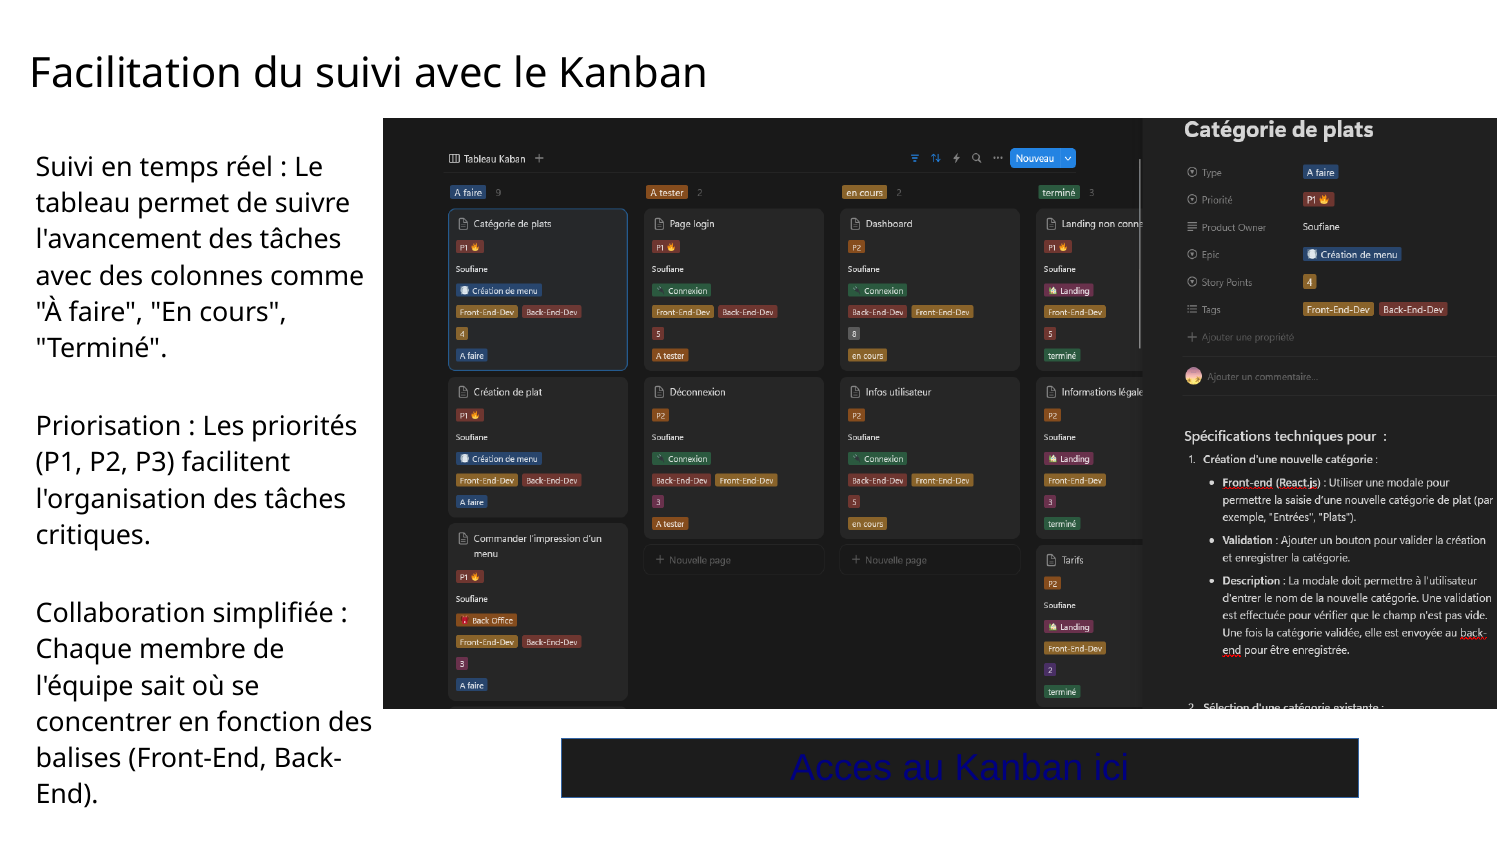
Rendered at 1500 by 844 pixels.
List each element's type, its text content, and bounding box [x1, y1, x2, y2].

title Facilitation du suivi avec le Kanban [29, 24, 1428, 119]
text_box Acces au Kanban ici [561, 738, 1359, 798]
list Suivi en temps réel : Le tableau permet de suivre l'avancement des tâches avec des colonnes comme "À faire", "En cours", "Terminé". Priorisation : Les priorités (P1, P2, P3) facilitent l'organisation des tâches critiques. Collaboration simplifiée : Chaque membre de l'équipe sait où se concentrer en fonction des balises (Front-End, Back-End). [0, 147, 384, 827]
picture [383, 118, 1497, 709]
